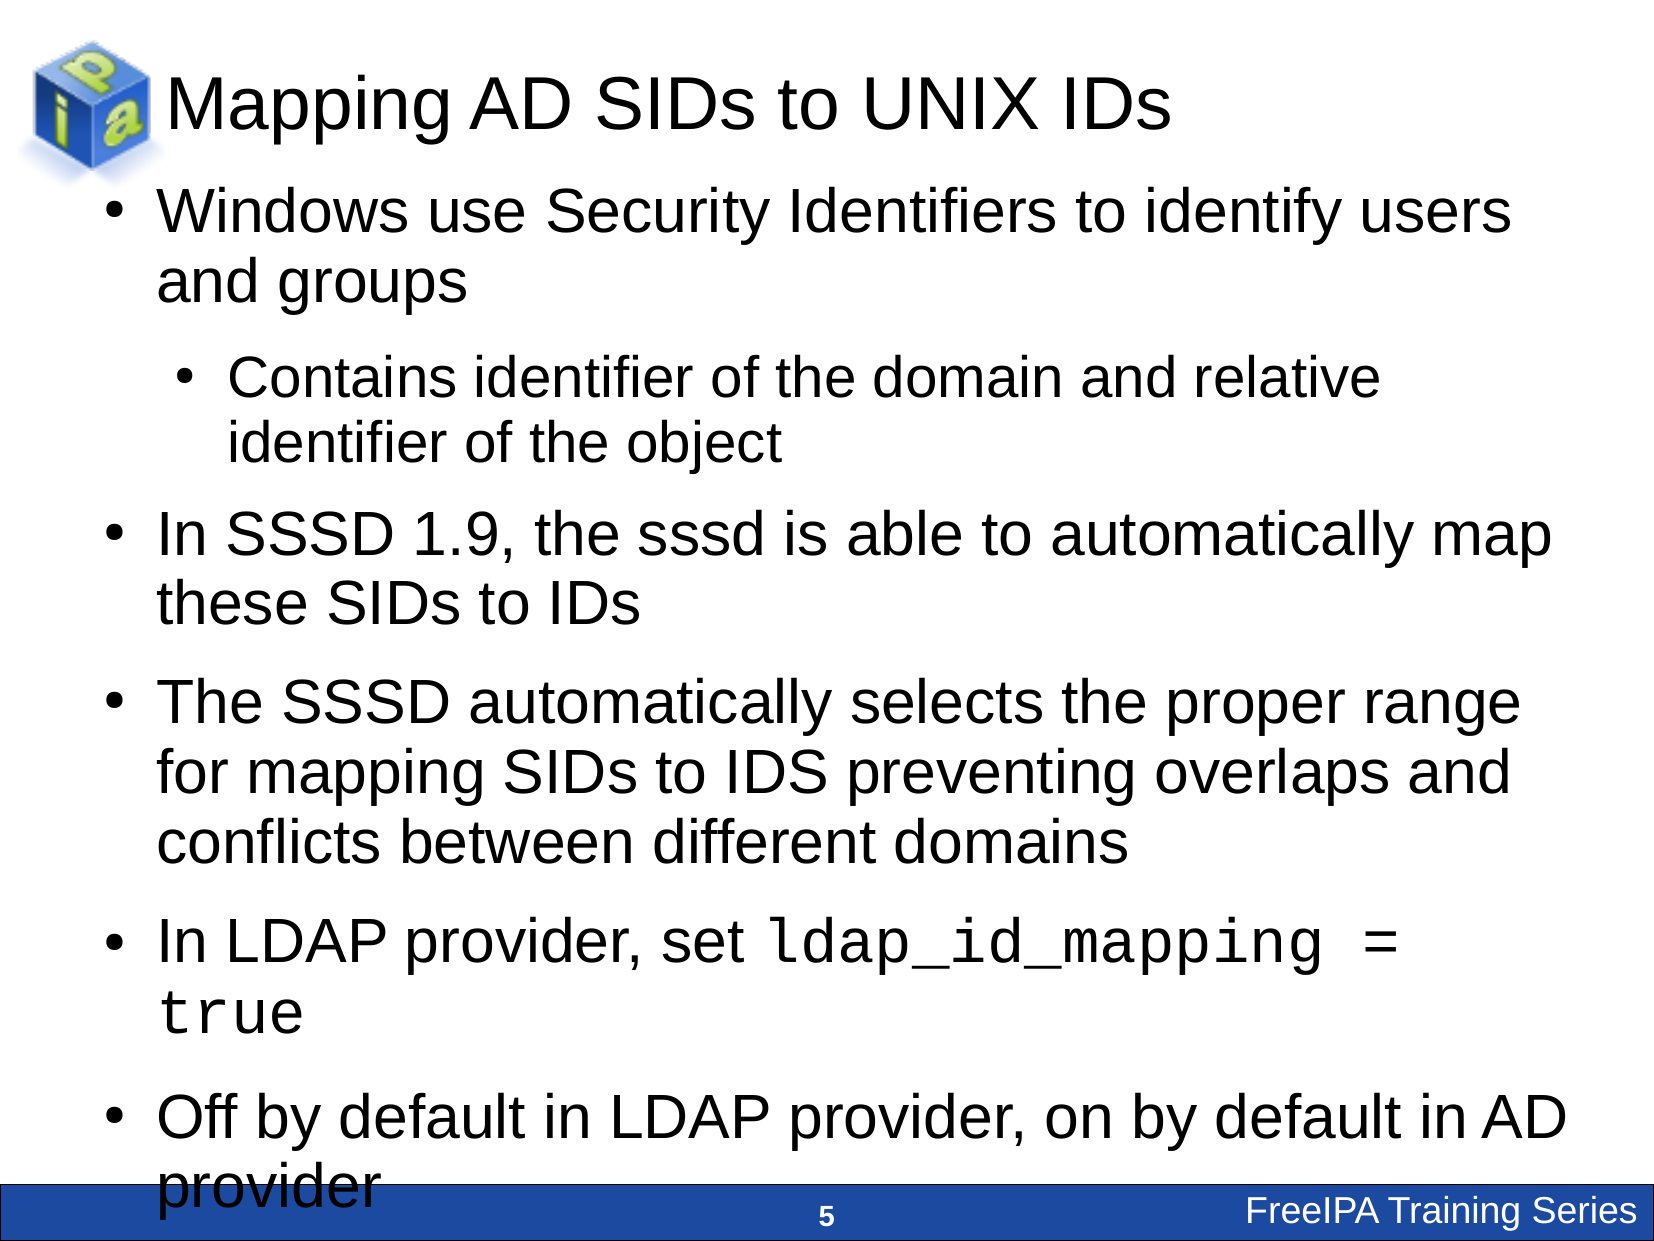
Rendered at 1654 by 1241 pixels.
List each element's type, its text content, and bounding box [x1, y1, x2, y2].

title Mapping AD SIDs to UNIX IDs [165, 0, 1654, 208]
picture [17, 34, 165, 193]
list Windows use Security Identifiers to identify users and groups Contains identifier of the domain and relative identifier of the object In SSSD 1.9, the sssd is able to automatically map these SIDs to IDs The SSSD automatically selects the proper range for mapping SIDs to IDS preventing overlaps and conflicts between different domains In LDAP provider, set ldap_id_mapping = true Off by default in LDAP provider, on by default in AD provider [85, 176, 1574, 1222]
